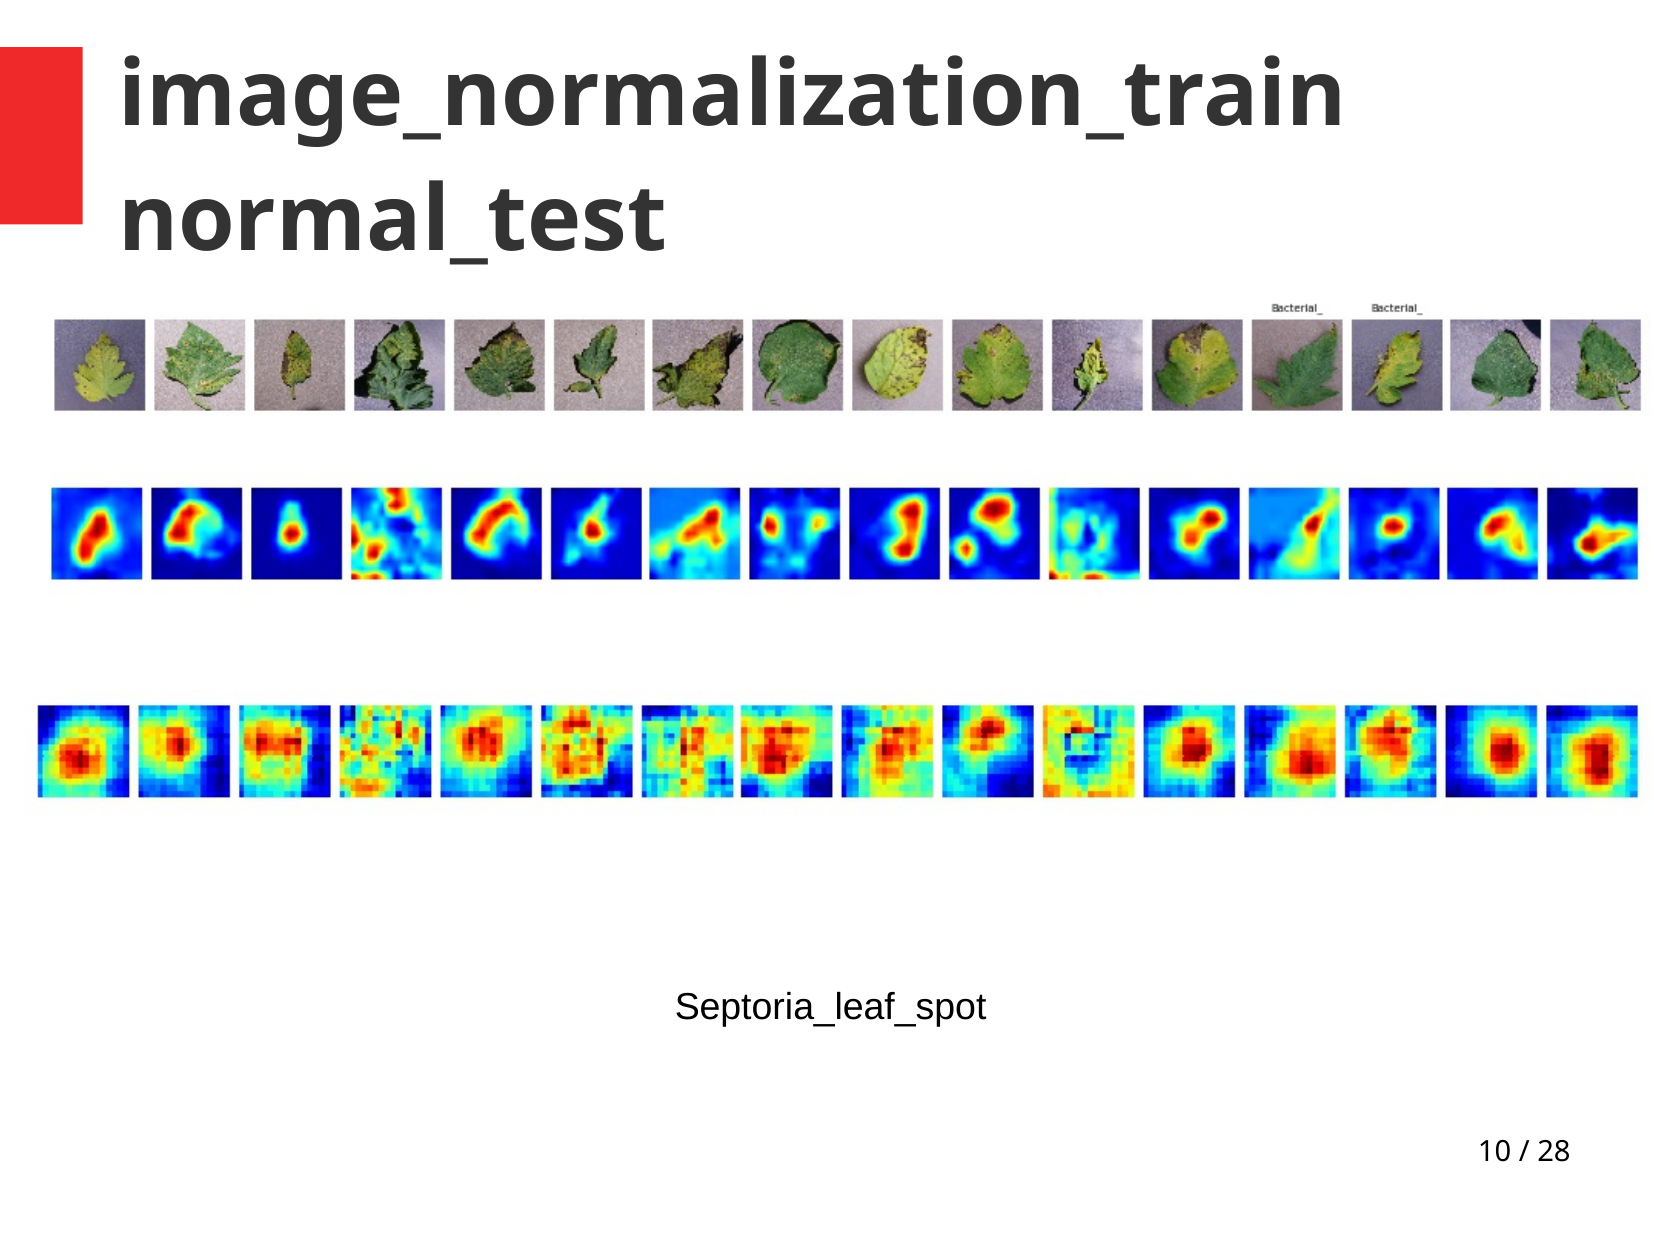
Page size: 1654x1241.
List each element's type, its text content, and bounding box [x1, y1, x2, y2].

text_box Septoria_leaf_spot [660, 978, 1002, 1036]
picture [4, 292, 1654, 448]
picture [1, 471, 1654, 617]
title image_normalization_train normal_test [118, 45, 1571, 260]
picture [1, 690, 1654, 835]
